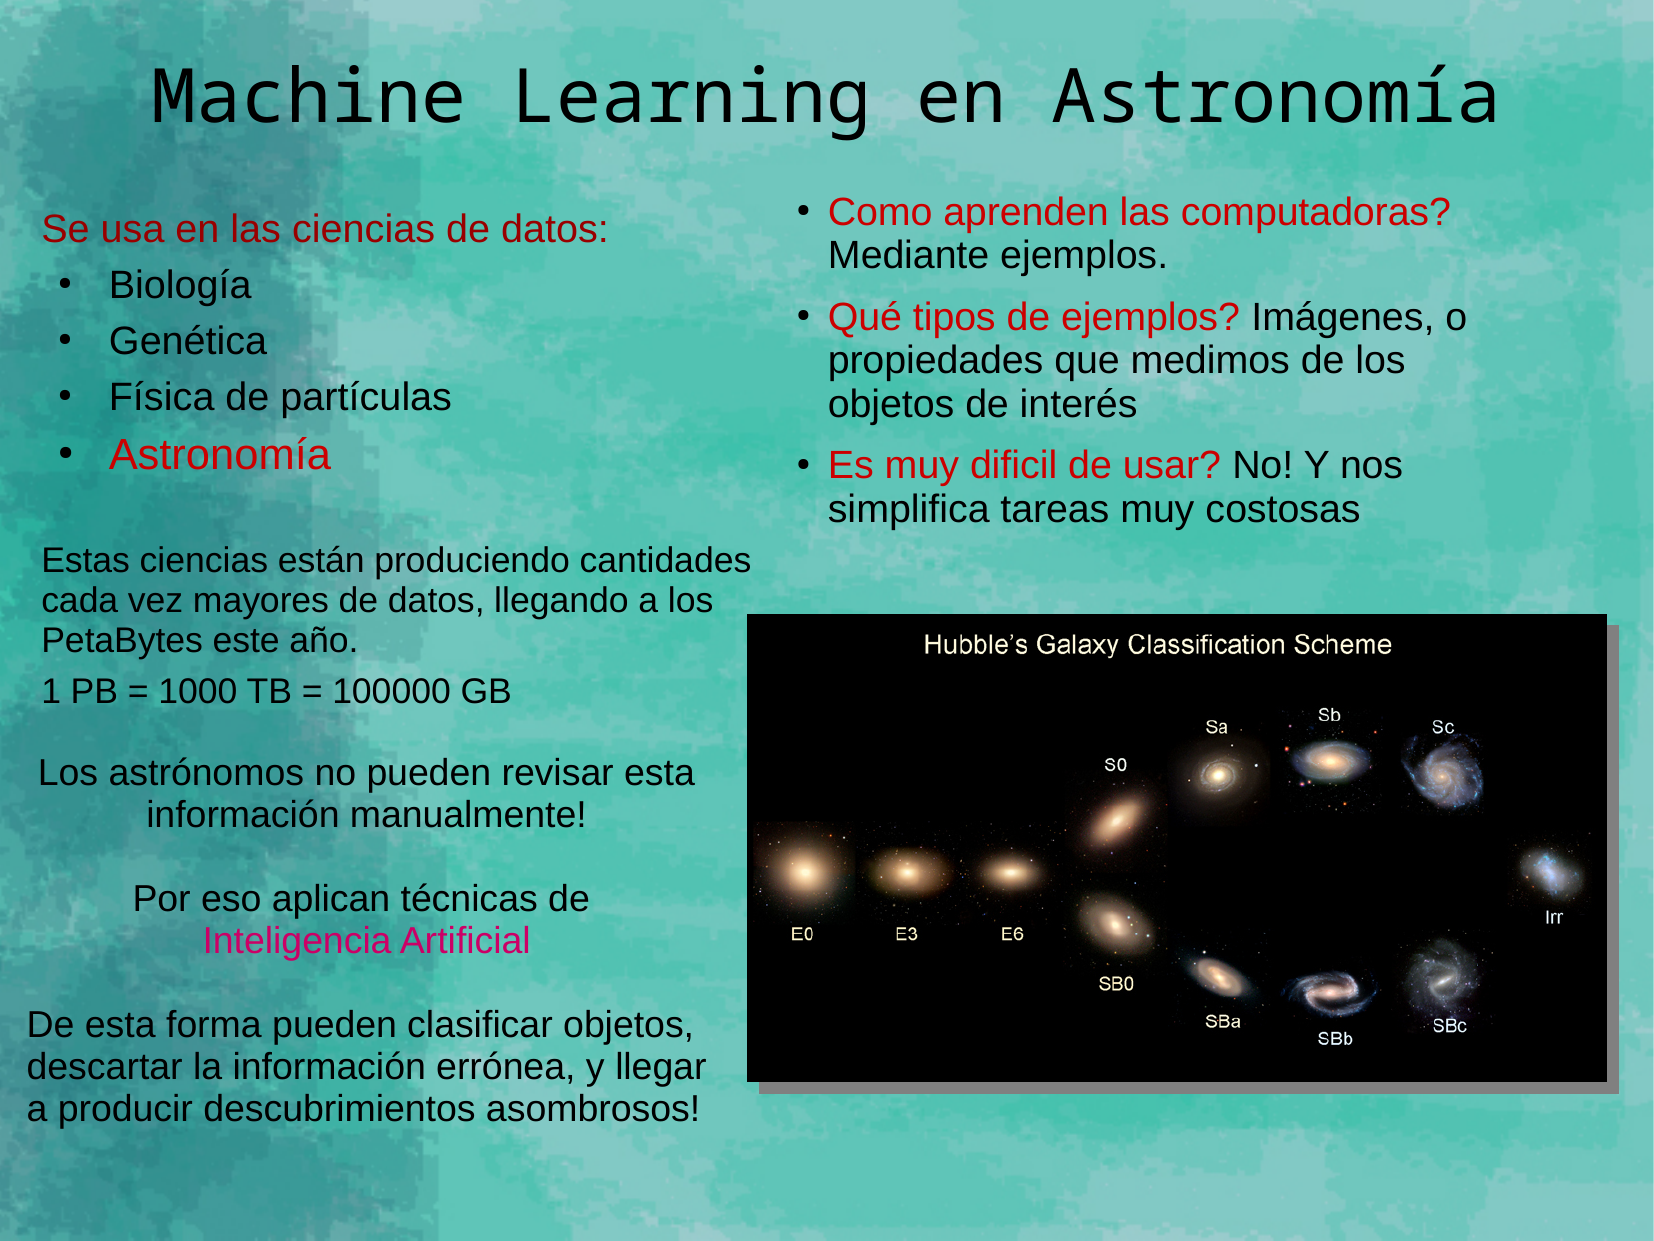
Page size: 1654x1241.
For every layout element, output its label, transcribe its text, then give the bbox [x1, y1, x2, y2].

title Machine Learning en Astronomía [82, 0, 1571, 198]
picture [0, 0, 1654, 1241]
list Se usa en las ciencias de datos: Biología Genética Física de partículas Astronomía Estas ciencias están produciendo cantidades cada vez mayores de datos, llegando a los PetaBytes este año. 1 PB = 1000 TB = 100000 GB [41, 206, 768, 715]
list Como aprenden las computadoras? Mediante ejemplos. Qué tipos de ejemplos? Imágenes, o propiedades que medimos de los objetos de interés Es muy dificil de usar? No! Y nos simplifica tareas muy costosas [786, 189, 1513, 533]
text_box Los astrónomos no pueden revisar esta información manualmente! Por eso aplican técnicas de Inteligencia Artificial De esta forma pueden clasificar objetos, descartar la información errónea, y llegar a producir descubrimientos asombrosos! [11, 744, 745, 1137]
